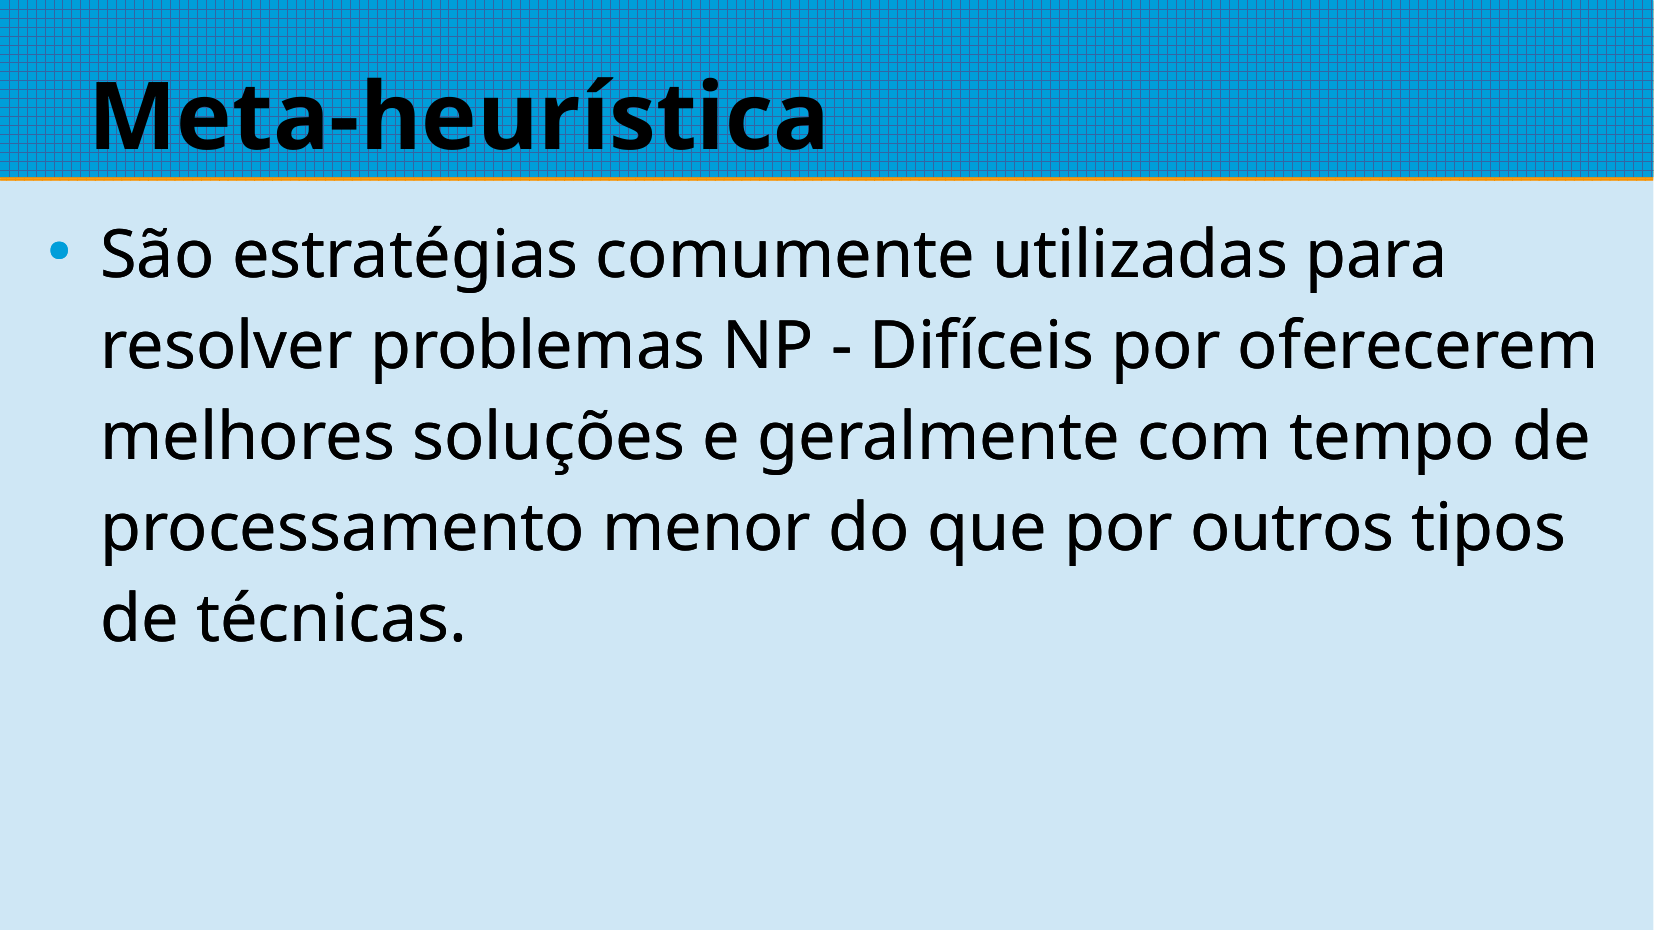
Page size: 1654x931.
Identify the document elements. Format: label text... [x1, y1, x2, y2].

list São estratégias comumente utilizadas para resolver problemas NP - Difíceis por oferecerem melhores soluções e geralmente com tempo de processamento menor do que por outros tipos de técnicas. [29, 206, 1625, 916]
title Meta-heurística [88, 14, 1565, 178]
